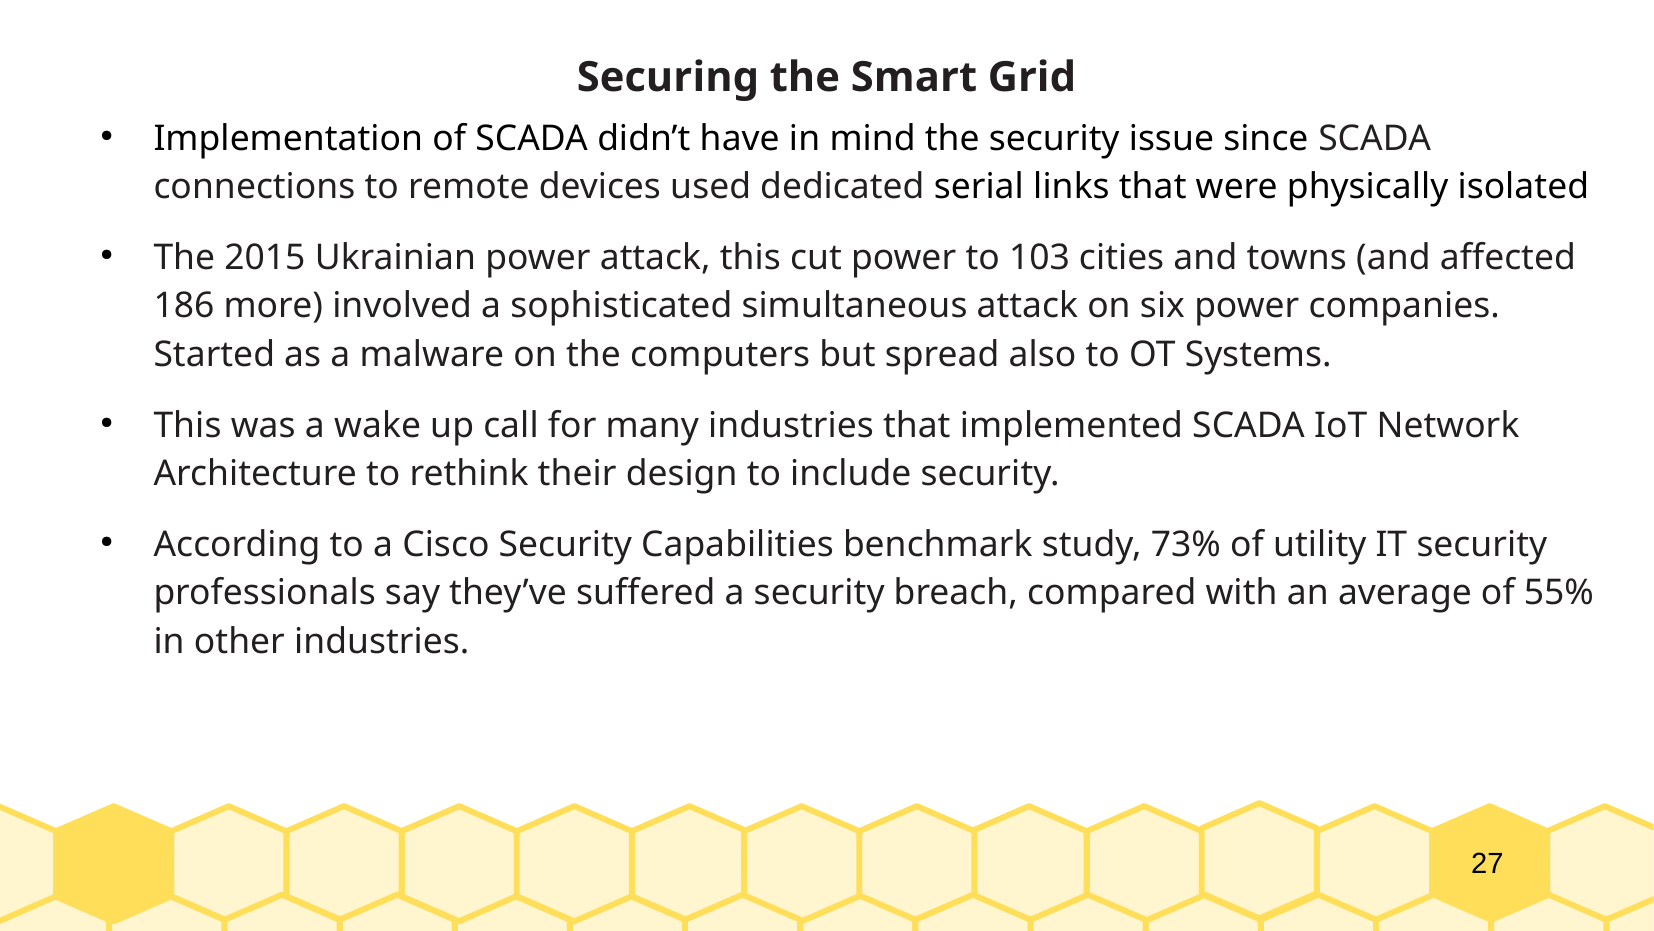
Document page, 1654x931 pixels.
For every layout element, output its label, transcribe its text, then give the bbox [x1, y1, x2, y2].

list Implementation of SCADA didn’t have in mind the security issue since SCADA connections to remote devices used dedicated serial links that were physically isolated The 2015 Ukrainian power attack, this cut power to 103 cities and towns (and affected 186 more) involved a sophisticated simultaneous attack on six power companies. Started as a malware on the computers but spread also to OT Systems. This was a wake up call for many industries that implemented SCADA IoT Network Architecture to rethink their design to include security. According to a Cisco Security Capabilities benchmark study, 73% of utility IT security professionals say they’ve suffered a security breach, compared with an average of 55% in other industries. [82, 112, 1613, 901]
title Securing the Smart Grid [82, 37, 1571, 112]
